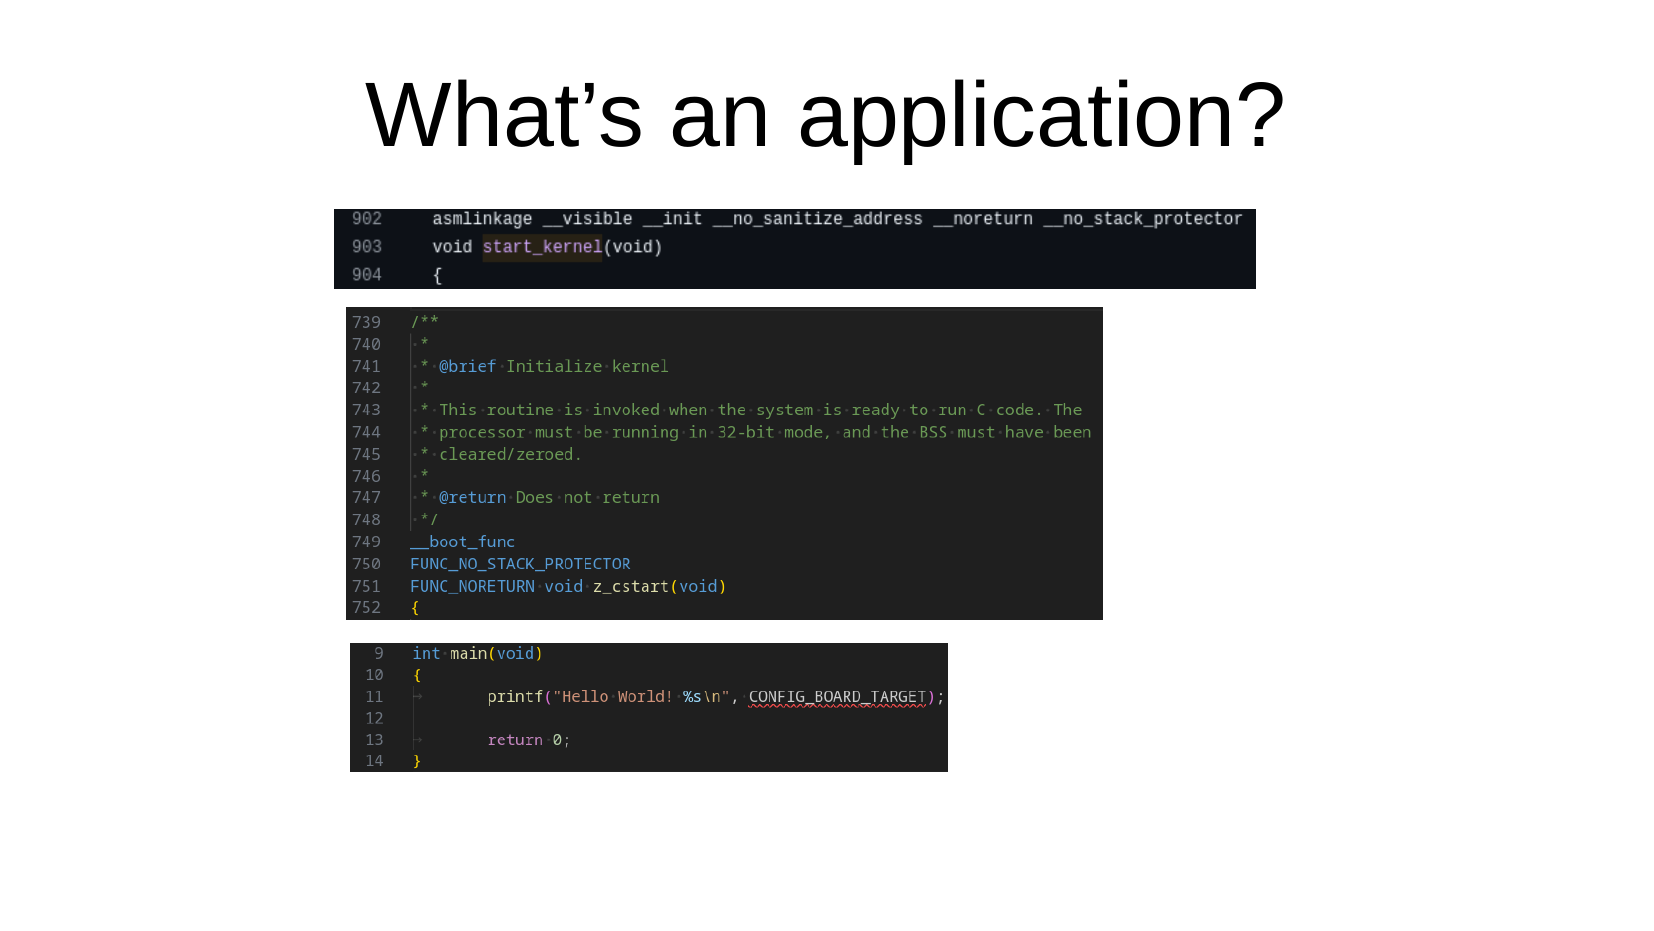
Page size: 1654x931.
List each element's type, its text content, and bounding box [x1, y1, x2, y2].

title What’s an application? [82, 37, 1571, 193]
picture [346, 307, 1103, 620]
picture [350, 643, 948, 772]
picture [334, 209, 1256, 289]
